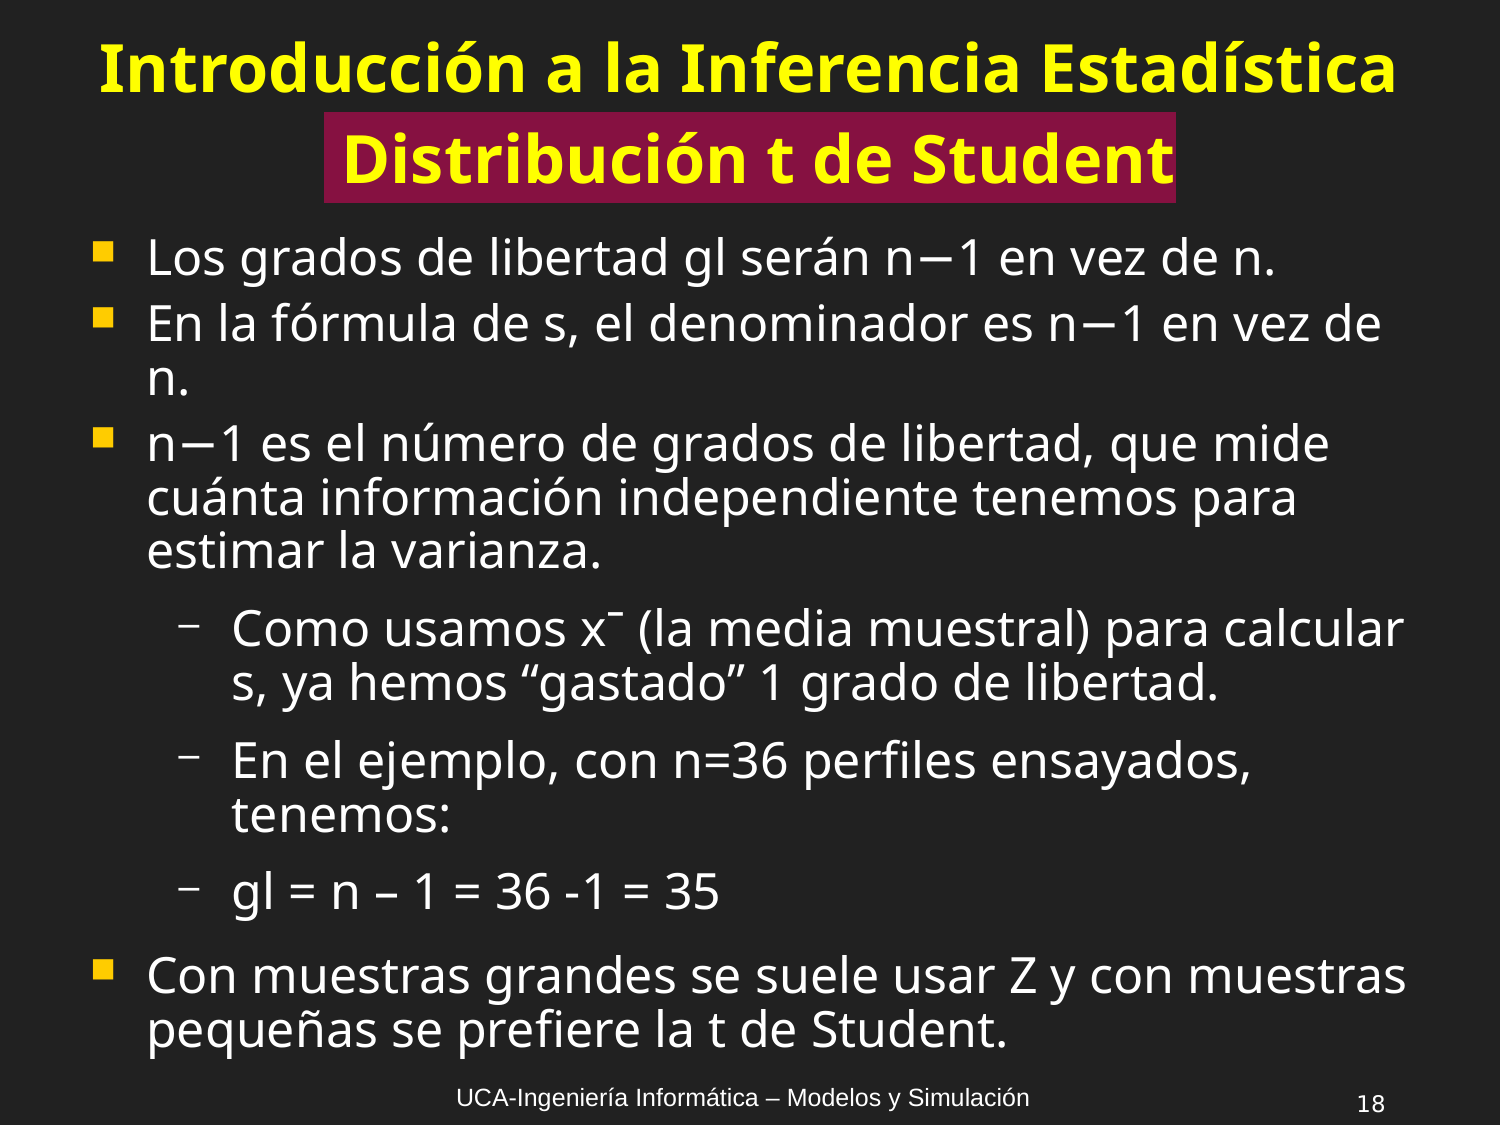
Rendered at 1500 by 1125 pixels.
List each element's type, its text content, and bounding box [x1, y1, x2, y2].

title Introducción a la Inferencia Estadística Distribución t de Student [75, 37, 1426, 188]
list Los grados de libertad gl serán n−1 en vez de n. En la fórmula de s, el denominador es n−1 en vez de n. n−1 es el número de grados de libertad, que mide cuánta información independiente tenemos para estimar la varianza. Como usamos xˉ (la media muestral) para calcular s, ya hemos “gastado” 1 grado de libertad. En el ejemplo, con n=36 perfiles ensayados, tenemos: gl = n – 1 = 36 -1 = 35 Con muestras grandes se suele usar Z y con muestras pequeñas se prefiere la t de Student. [75, 224, 1426, 1043]
